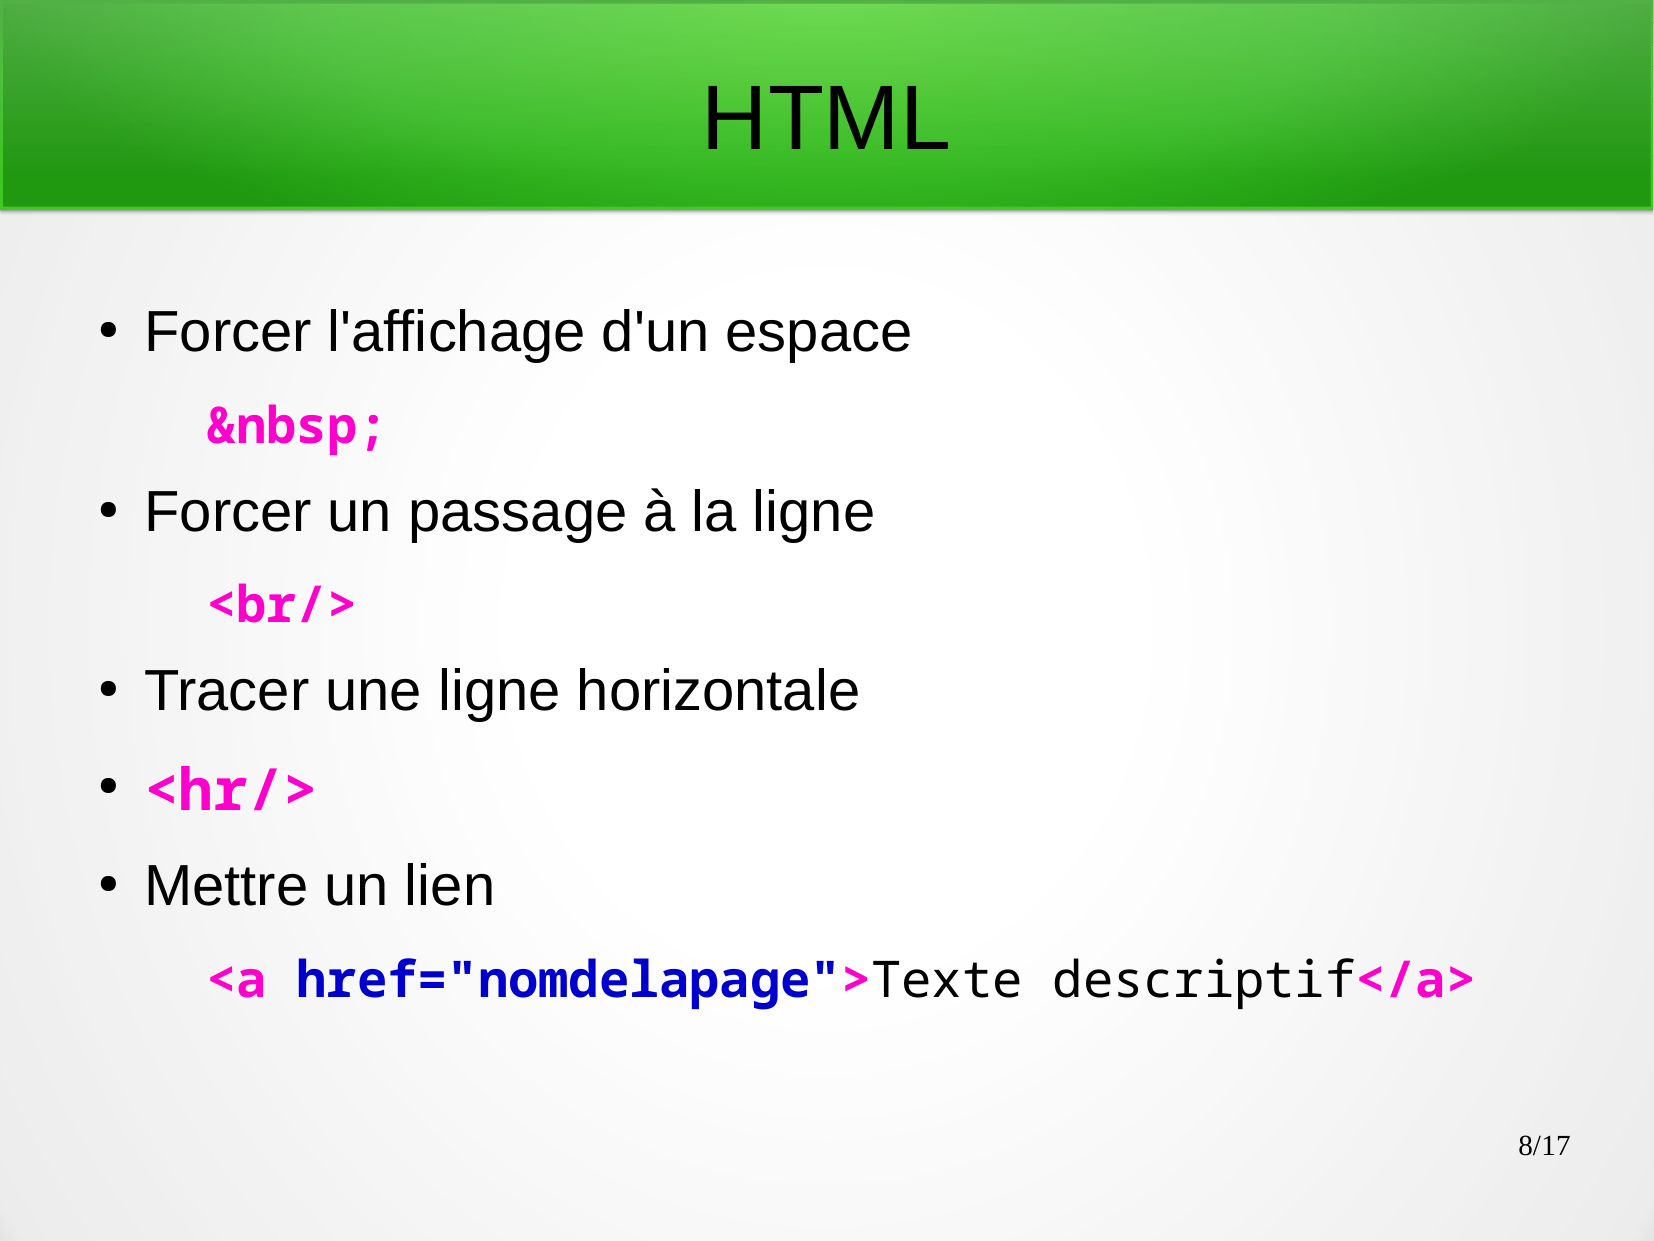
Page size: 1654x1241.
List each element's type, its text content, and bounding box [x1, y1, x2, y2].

list Forcer l'affichage d'un espace &nbsp; Forcer un passage à la ligne <br/> Tracer une ligne horizontale <hr/> Mettre un lien <a href="nomdelapage">Texte descriptif</a> [82, 299, 1571, 1019]
title HTML [82, 47, 1571, 189]
